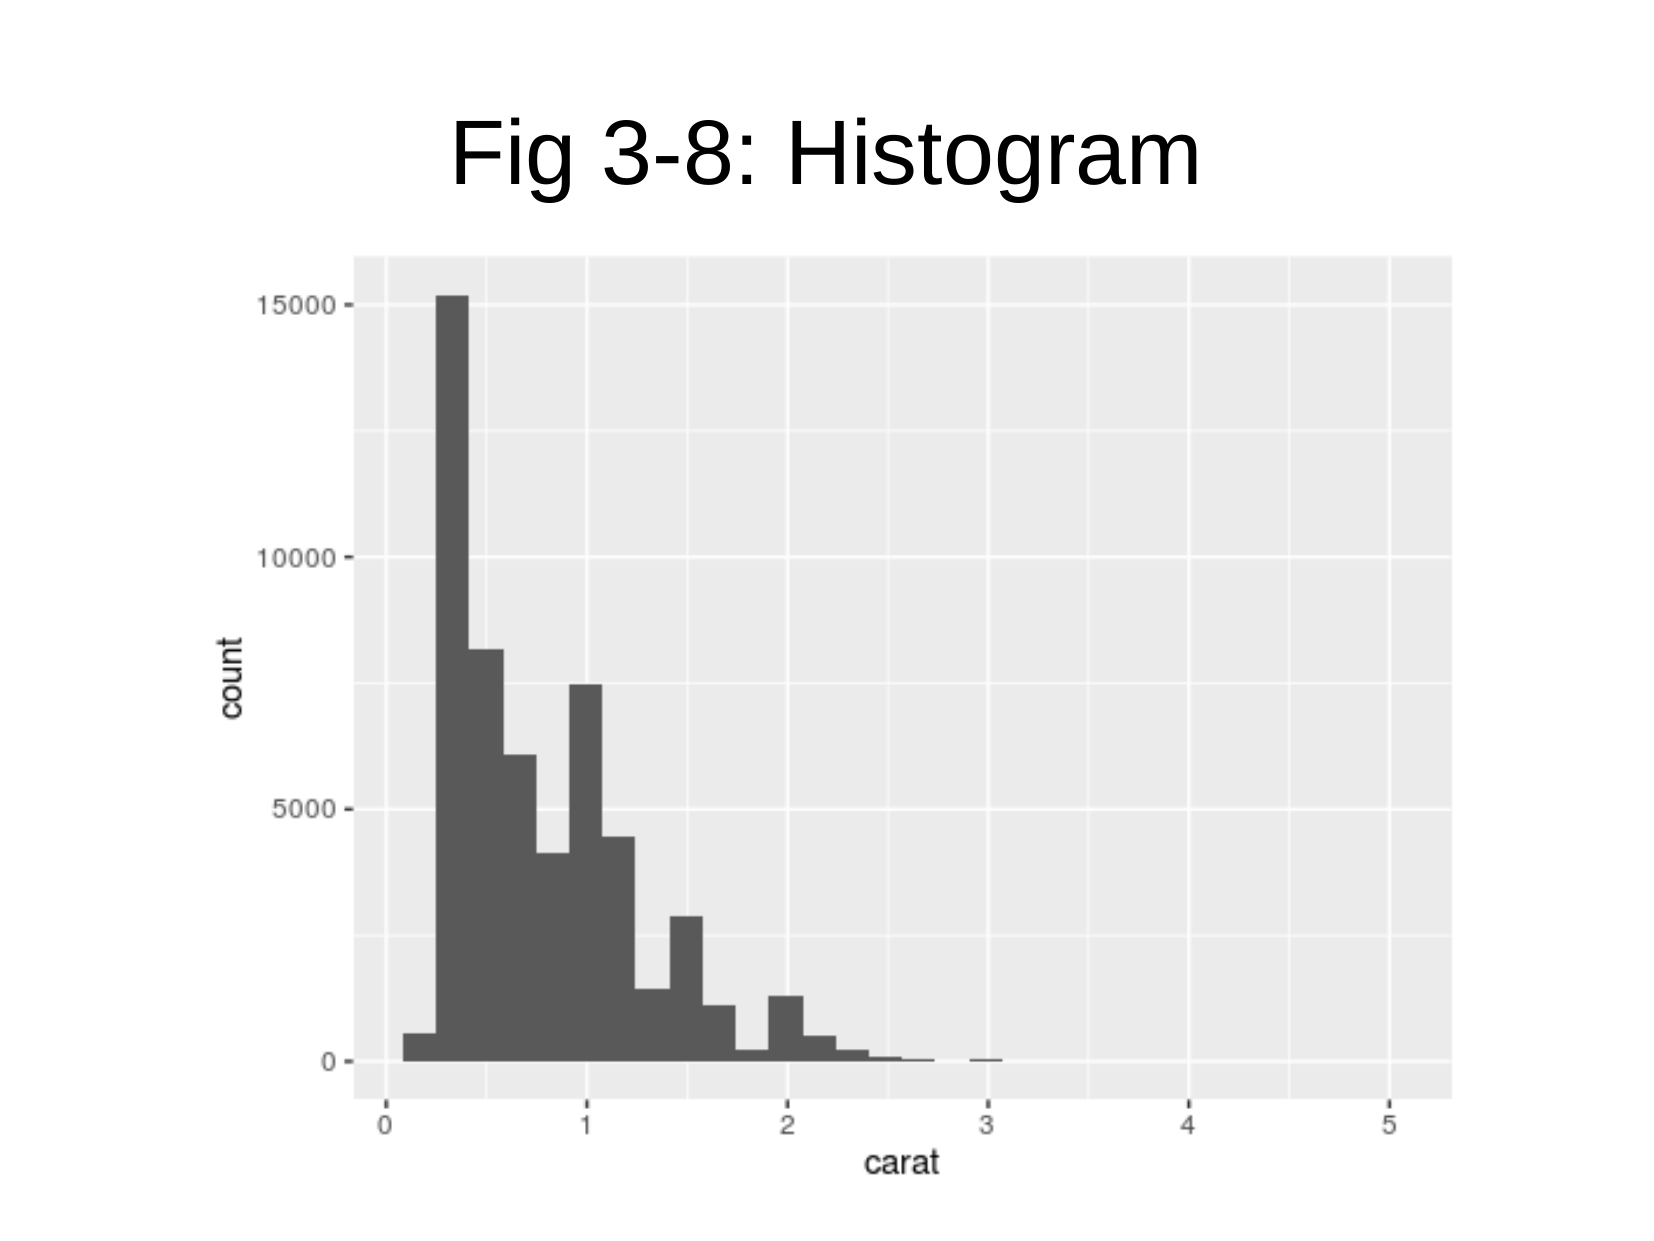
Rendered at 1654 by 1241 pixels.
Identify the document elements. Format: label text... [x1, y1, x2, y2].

picture [193, 240, 1469, 1198]
title Fig 3-8: Histogram [82, 49, 1571, 257]
